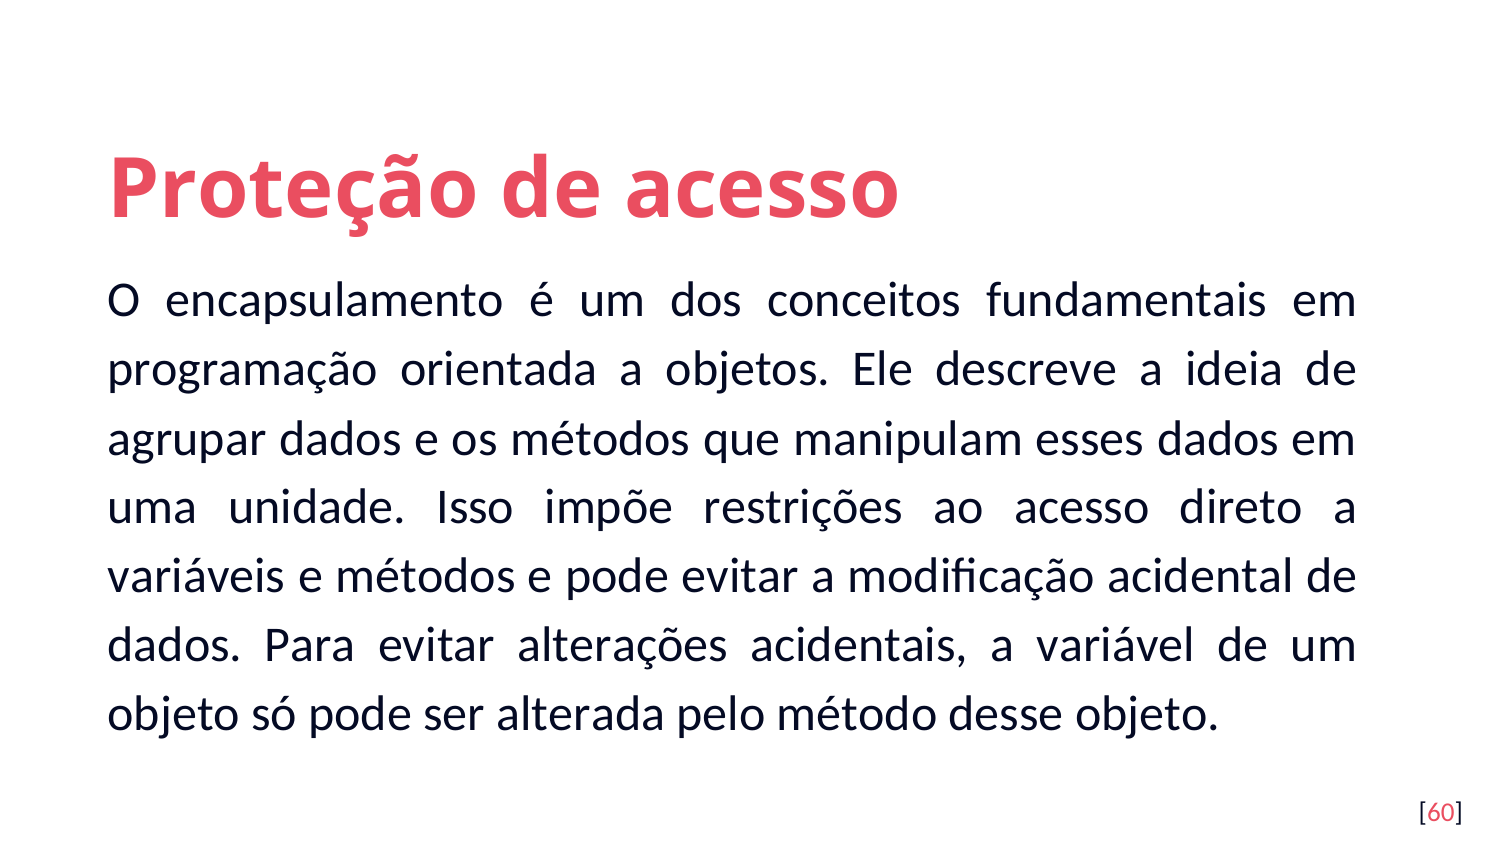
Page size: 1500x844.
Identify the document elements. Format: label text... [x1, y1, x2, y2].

text_box O encapsulamento é um dos conceitos fundamentais em programação orientada a objetos. Ele descreve a ideia de agrupar dados e os métodos que manipulam esses dados em uma unidade. Isso impõe restrições ao acesso direto a variáveis ​​e métodos e pode evitar a modificação acidental de dados. Para evitar alterações acidentais, a variável de um objeto só pode ser alterada pelo método desse objeto. [92, 243, 1408, 749]
slide_number [60] [1403, 779, 1494, 844]
text_box Proteção de acesso [92, 104, 1408, 243]
